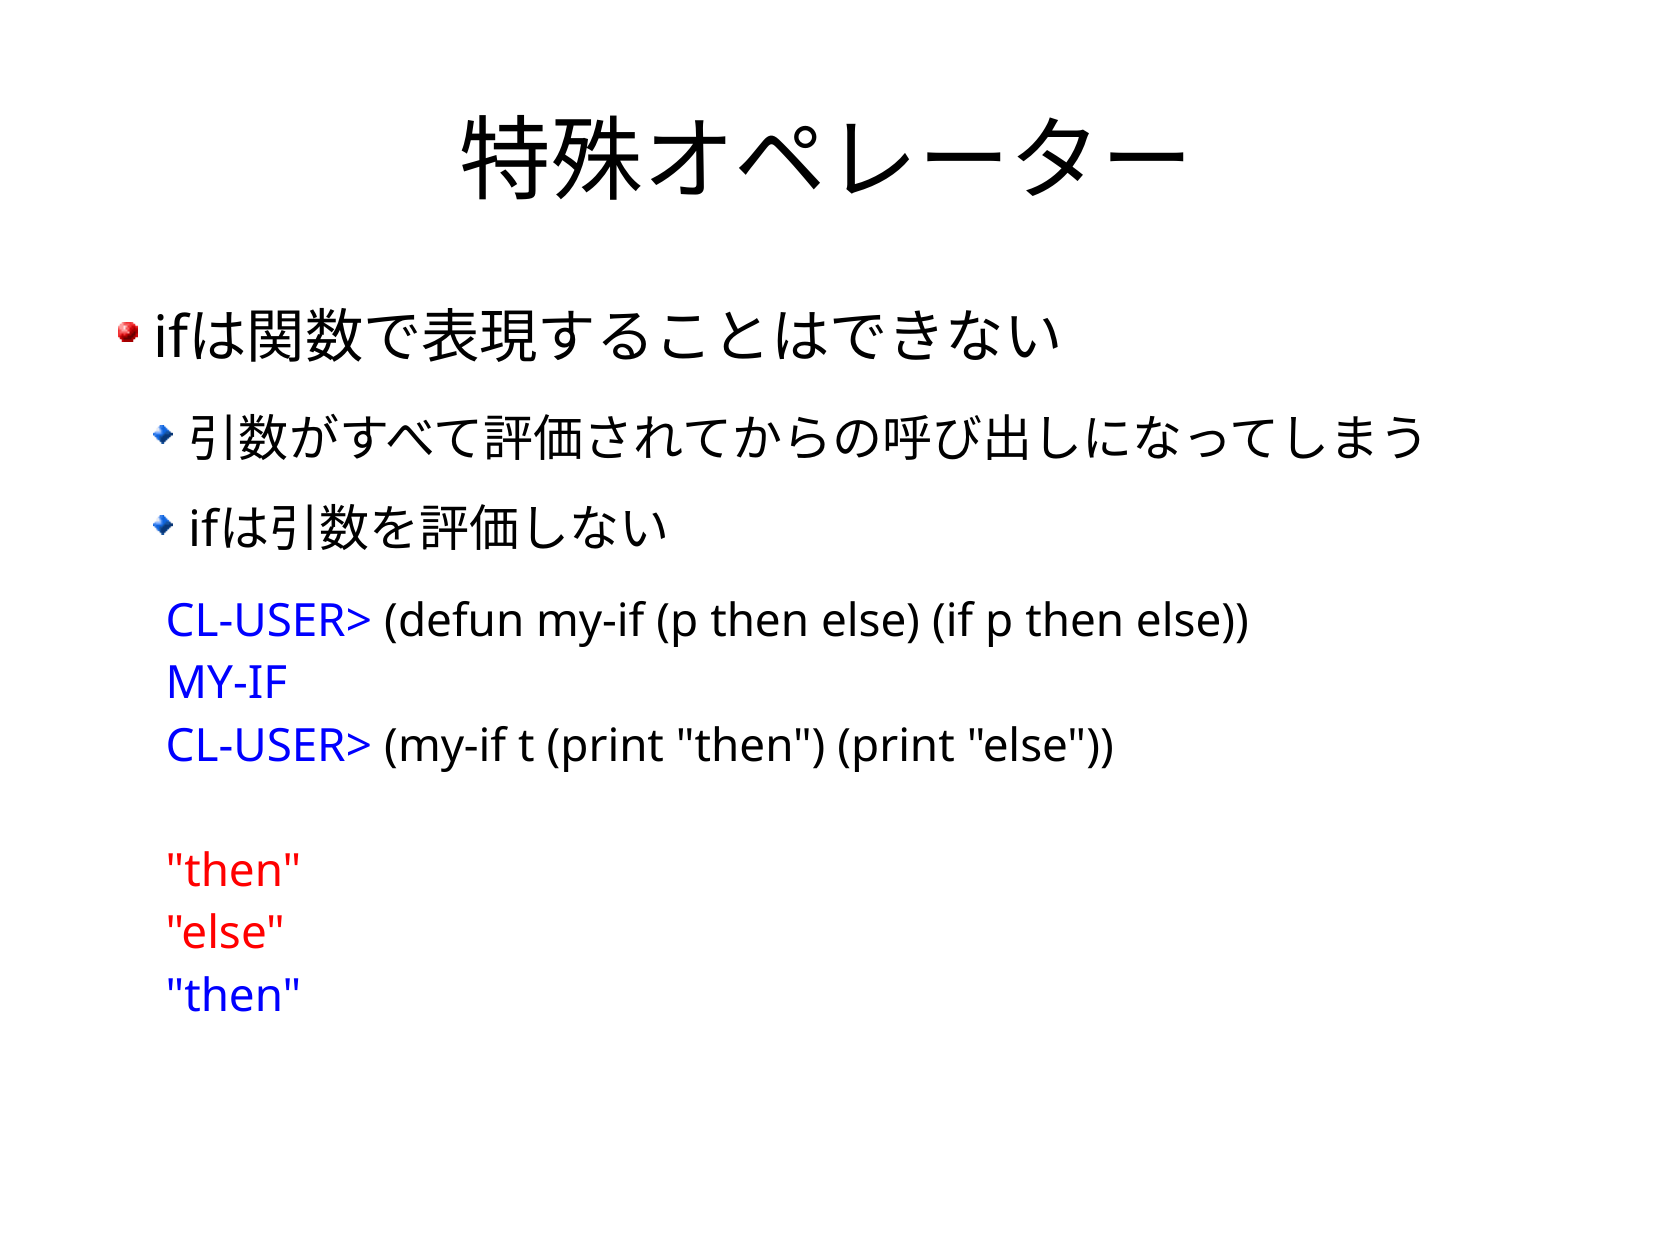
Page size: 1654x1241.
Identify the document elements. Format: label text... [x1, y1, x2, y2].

text_box CL-USER> (defun my-if (p then else) (if p then else)) MY-IF CL-USER> (my-if t (print "then") (print "else")) "then" "else" "then" [150, 579, 1418, 959]
list ifは関数で表現することはできない 引数がすべて評価されてからの呼び出しになってしまう ifは引数を評価しない [82, 290, 1571, 1109]
title 特殊オペレーター [82, 56, 1571, 250]
